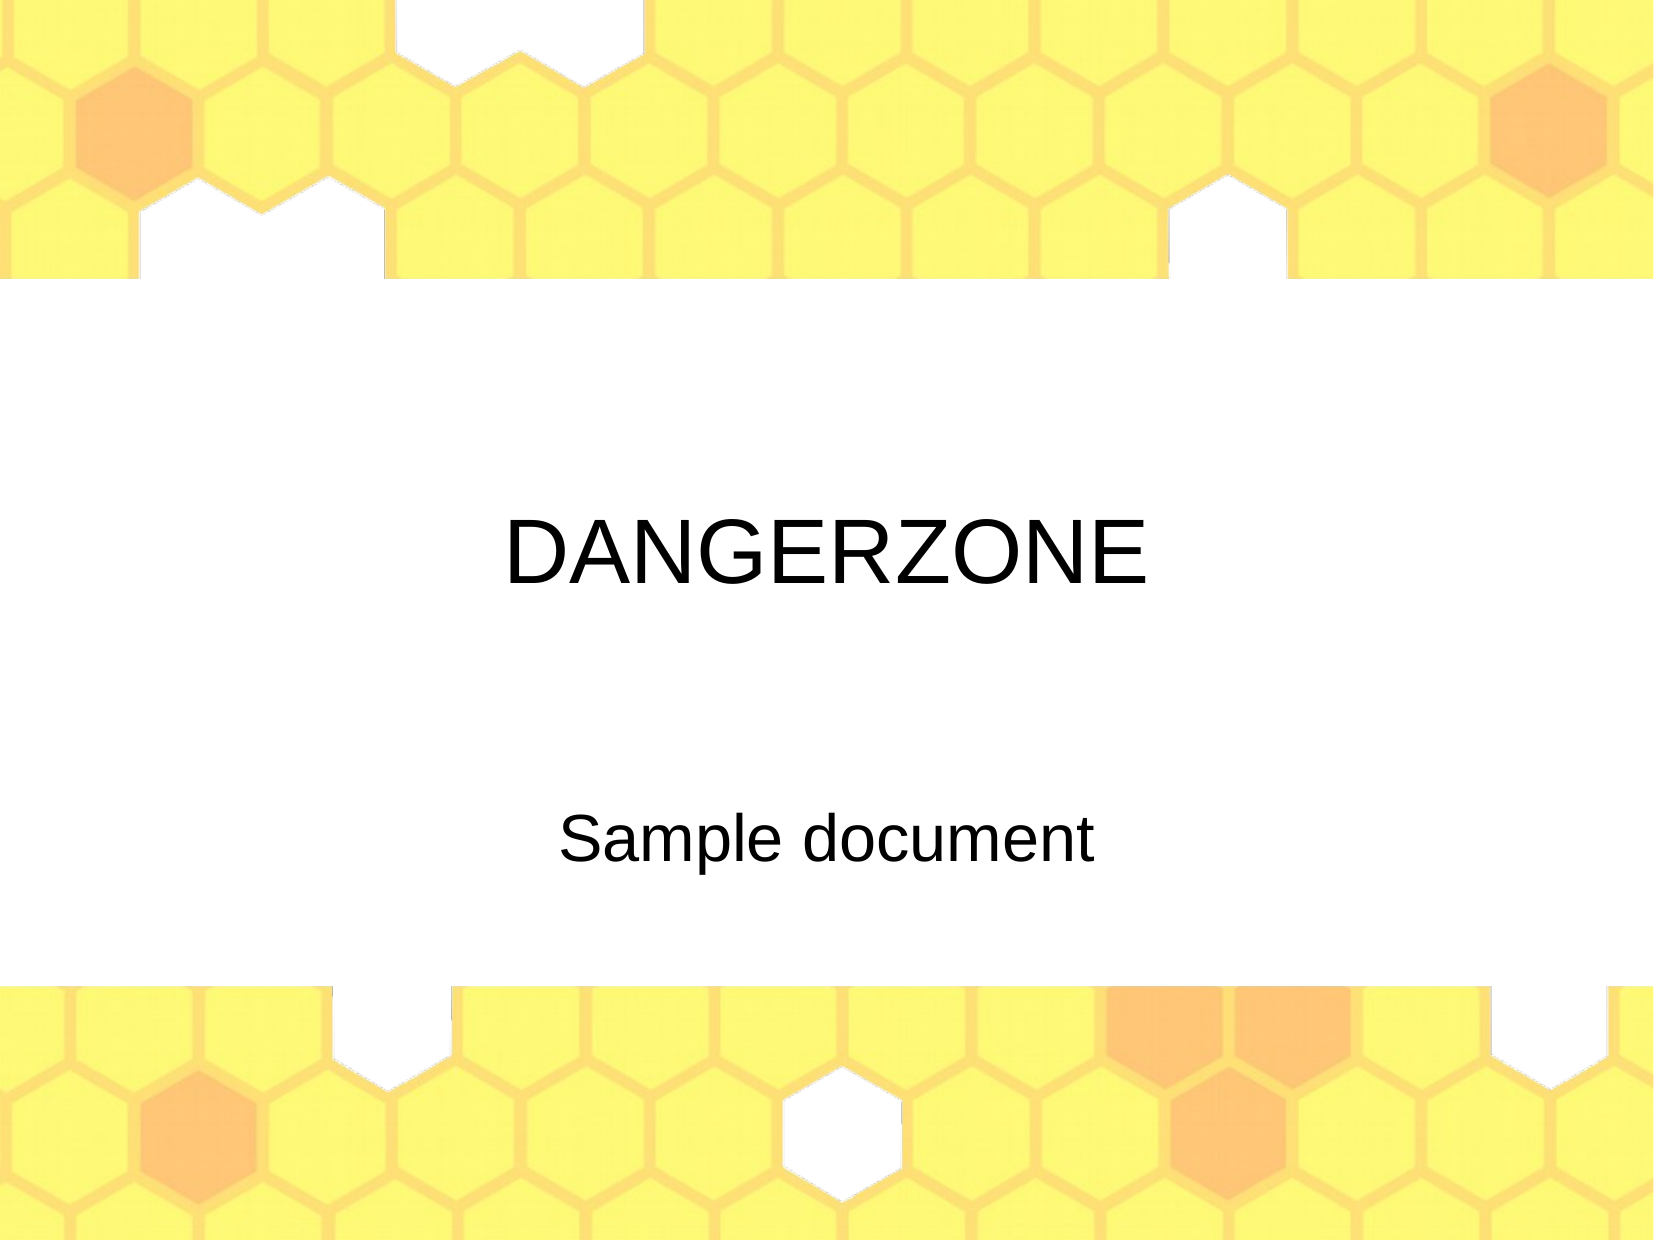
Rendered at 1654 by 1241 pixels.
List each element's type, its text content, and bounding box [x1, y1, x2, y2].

title DANGERZONE [82, 418, 1571, 686]
picture [0, 0, 1654, 279]
subtitle Sample document [82, 744, 1571, 934]
picture [0, 986, 1654, 1240]
